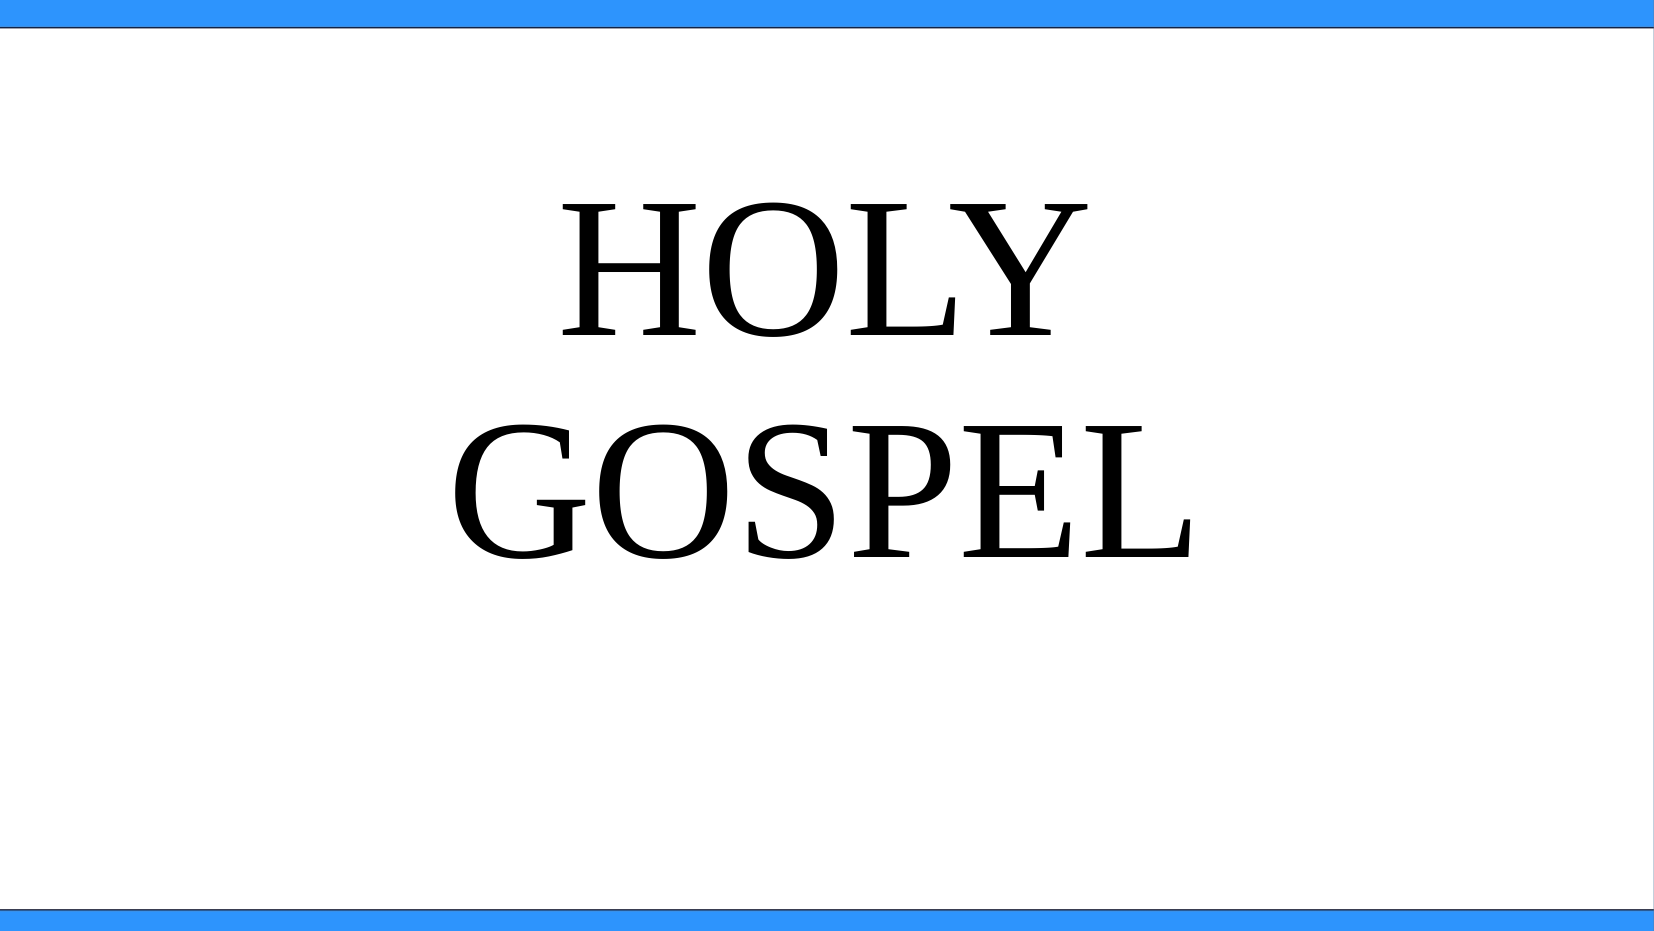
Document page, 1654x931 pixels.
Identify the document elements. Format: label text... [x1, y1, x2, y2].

text_box HOLY GOSPEL [105, 150, 1546, 608]
picture [0, 0, 1654, 931]
